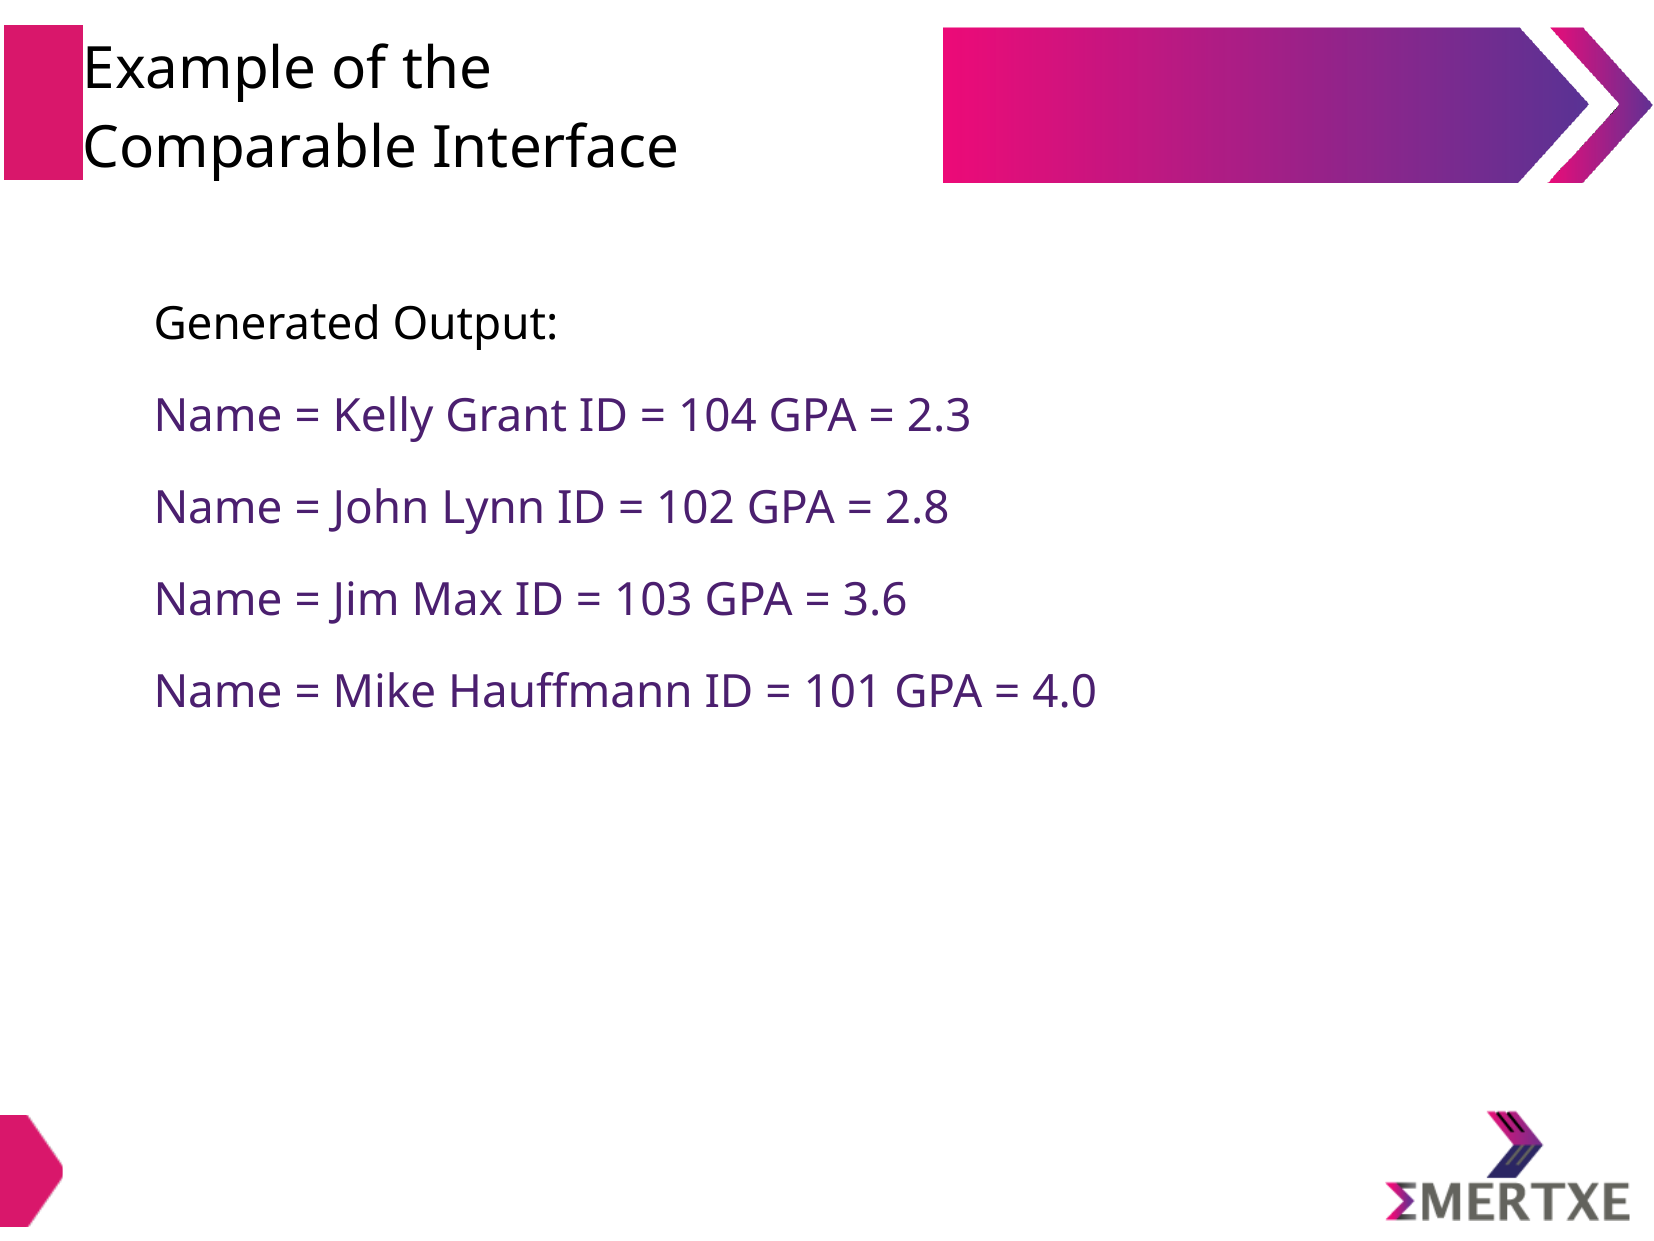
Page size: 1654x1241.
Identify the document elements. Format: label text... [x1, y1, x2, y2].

list Generated Output: Name = Kelly Grant ID = 104 GPA = 2.3 Name = John Lynn ID = 102 GPA = 2.8 Name = Jim Max ID = 103 GPA = 3.6 Name = Mike Hauffmann ID = 101 GPA = 4.0 [82, 290, 1571, 1010]
picture [1385, 1107, 1631, 1221]
title Example of the Comparable Interface [82, 2, 1571, 210]
picture [1571, 27, 1653, 183]
